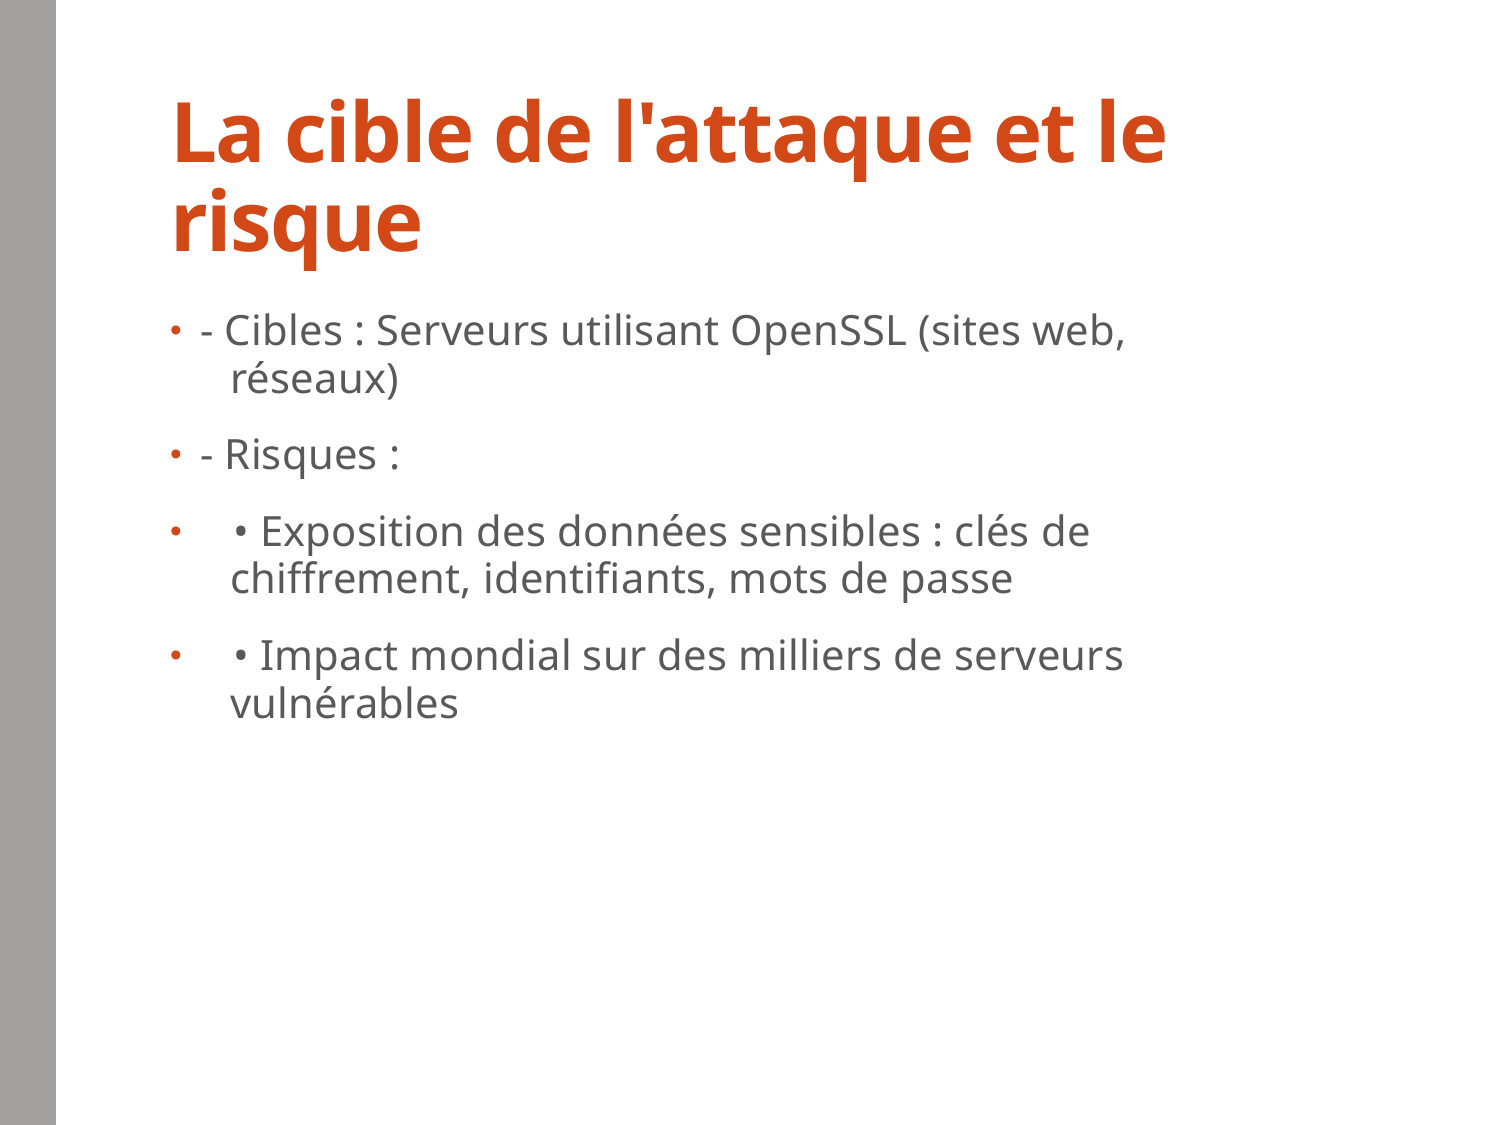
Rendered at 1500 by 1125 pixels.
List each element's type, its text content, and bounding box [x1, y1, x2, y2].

title La cible de l'attaque et le risque [155, 60, 1348, 278]
list - Cibles : Serveurs utilisant OpenSSL (sites web, réseaux) - Risques : • Exposition des données sensibles : clés de chiffrement, identifiants, mots de passe • Impact mondial sur des milliers de serveurs vulnérables [155, 299, 1213, 1014]
